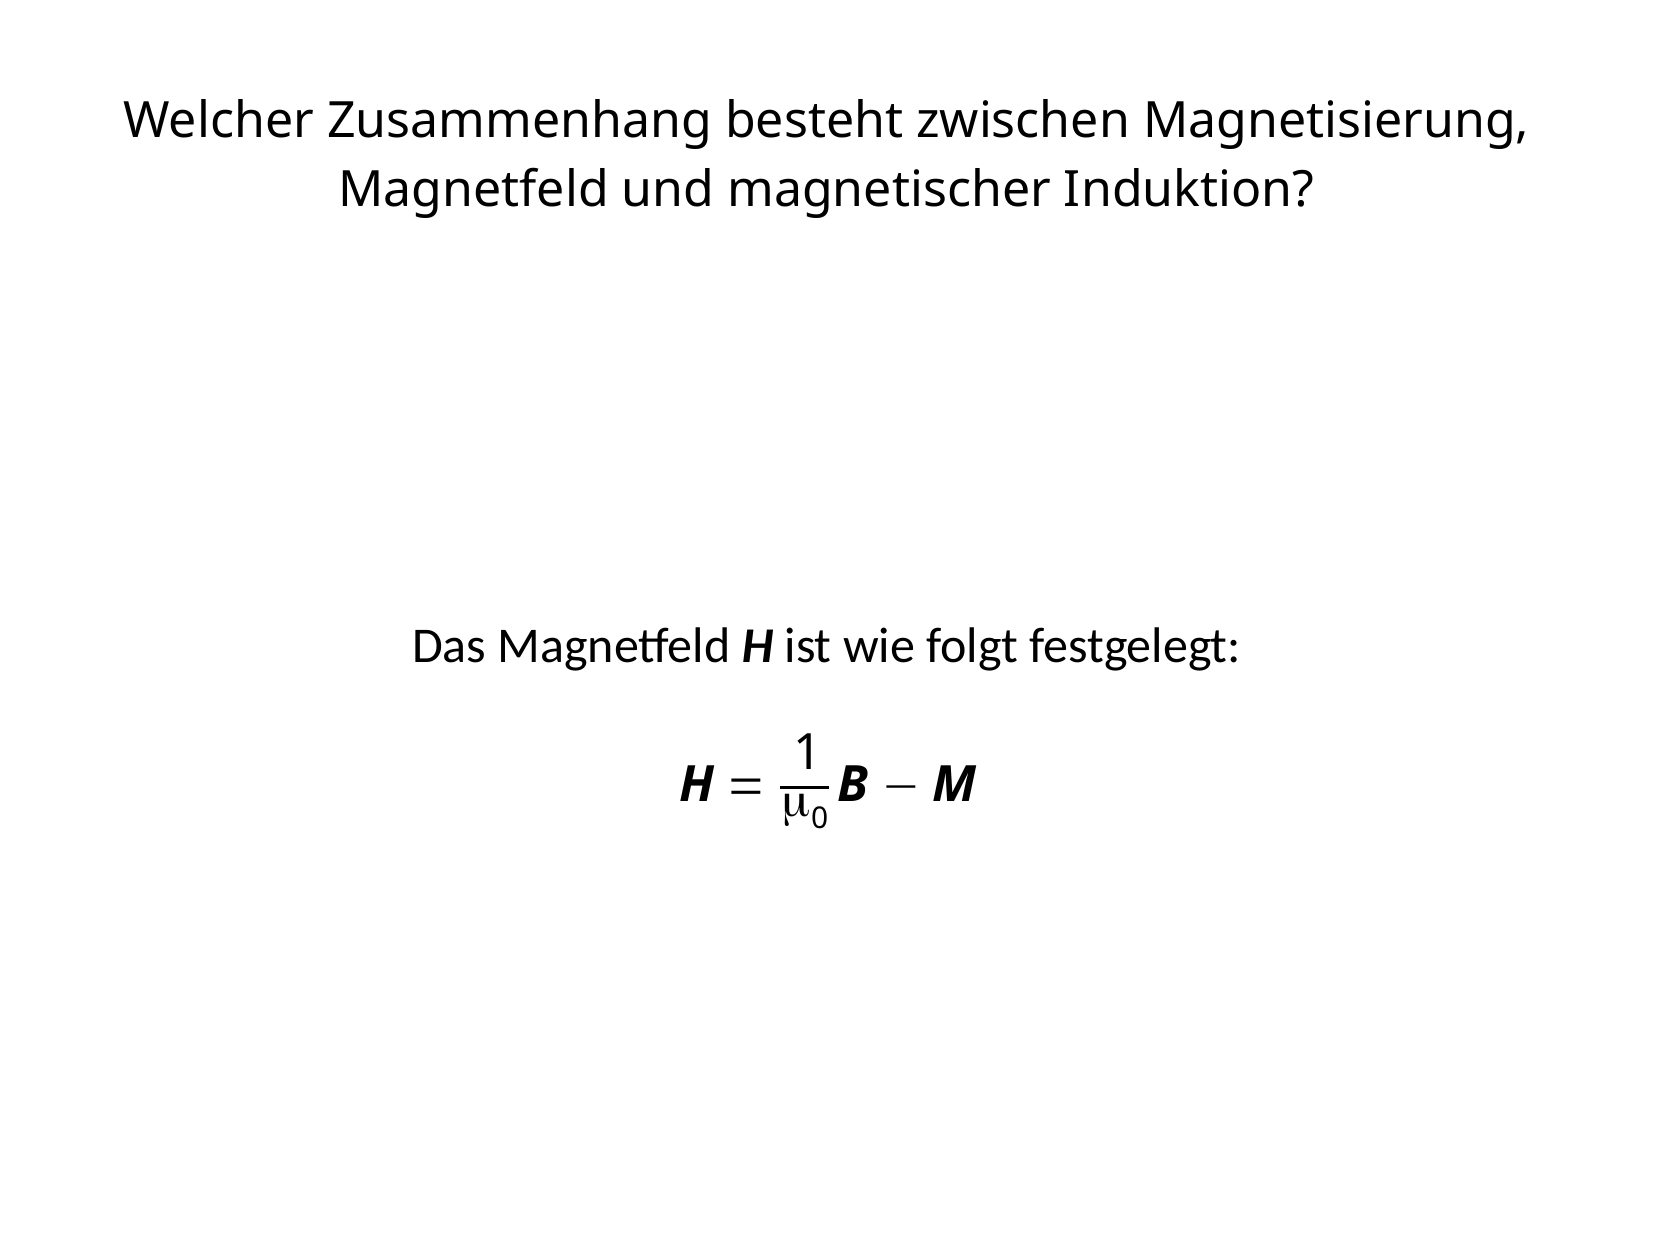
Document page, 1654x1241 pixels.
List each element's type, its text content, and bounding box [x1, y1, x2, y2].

chart [671, 722, 982, 837]
title Welcher Zusammenhang besteht zwischen Magnetisierung, Magnetfeld und magnetischer Induktion? [82, 49, 1571, 257]
subtitle Das Magnetfeld H ist wie folgt festgelegt: [82, 290, 1571, 1010]
